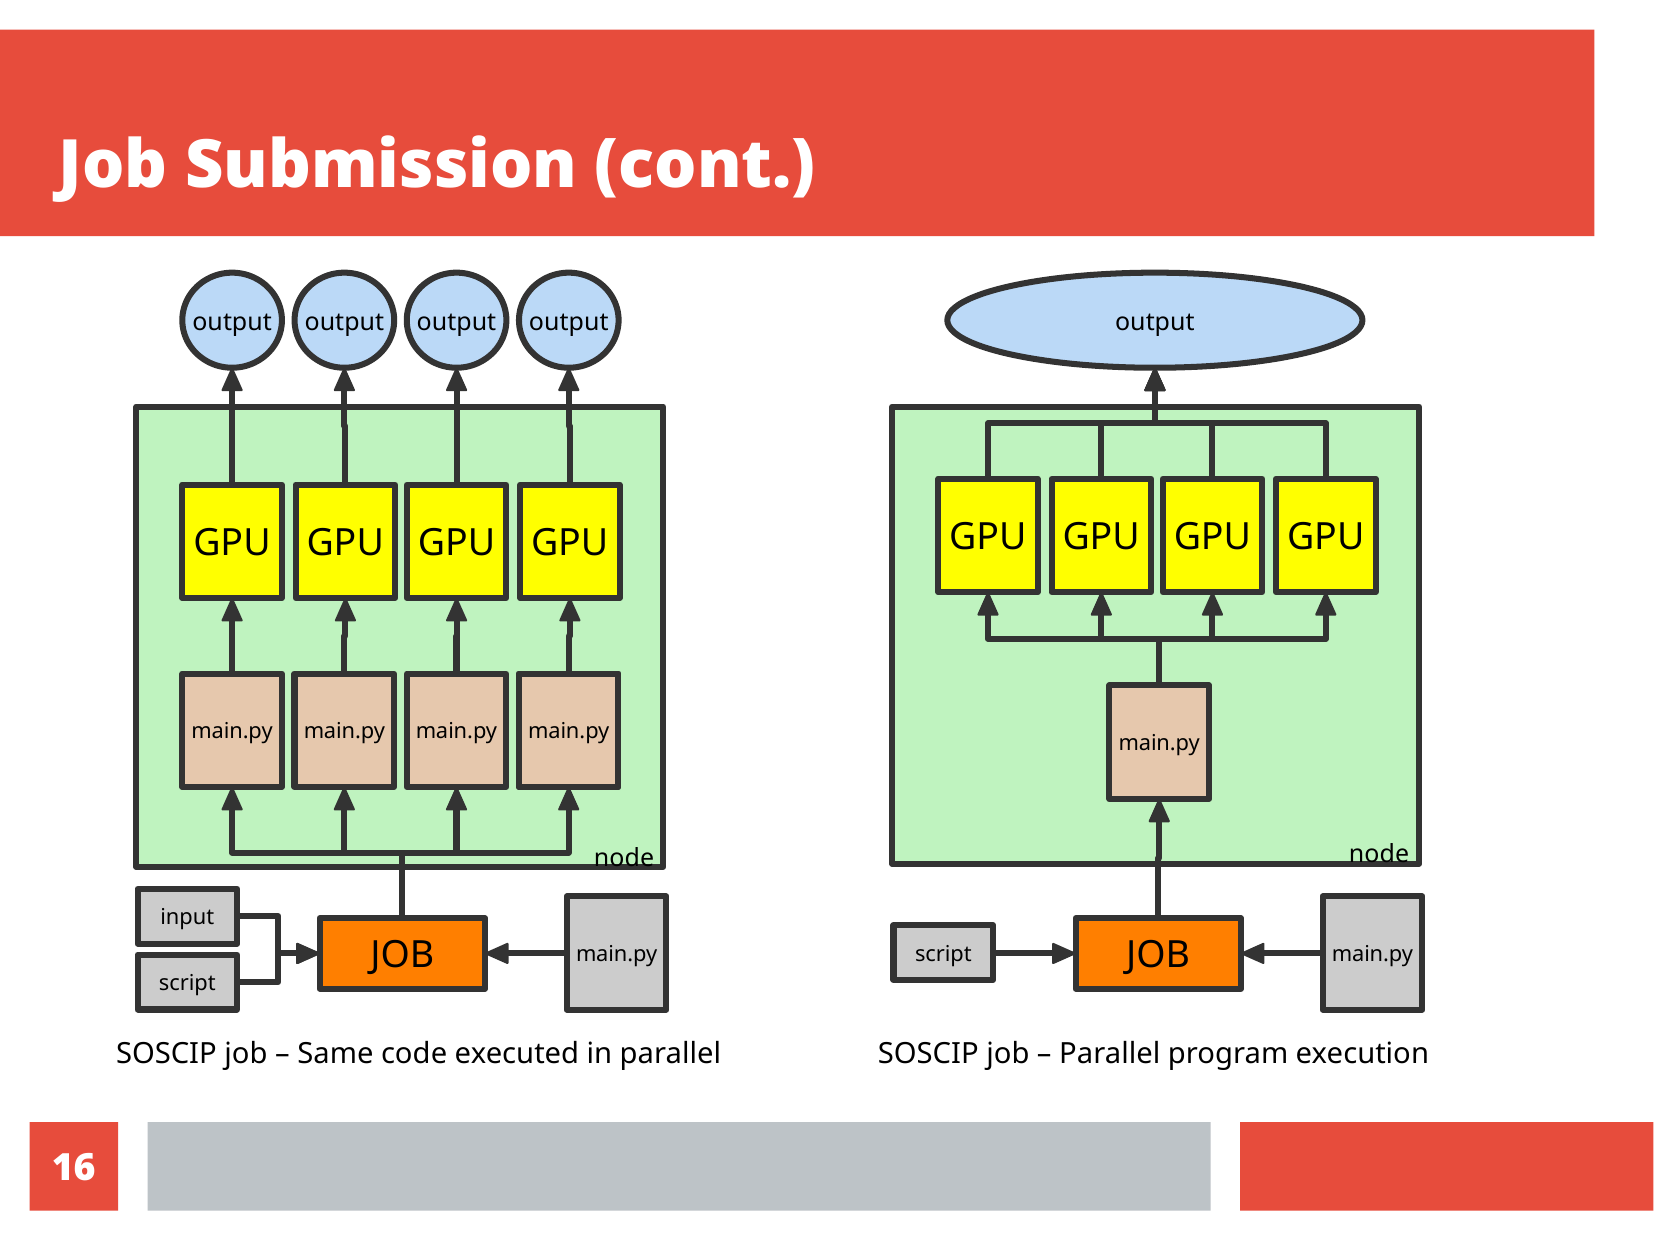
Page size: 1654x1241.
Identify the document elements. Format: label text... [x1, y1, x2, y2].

text_box main.py [1109, 685, 1210, 799]
text_box output [182, 272, 282, 368]
text_box GPU [1276, 478, 1376, 593]
text_box GPU [1162, 478, 1263, 593]
text_box input [137, 888, 238, 944]
text_box [458, 406, 568, 850]
text_box [1215, 426, 1324, 636]
text_box GPU [182, 484, 282, 598]
text_box main.py [182, 673, 282, 787]
text_box script [893, 925, 994, 980]
text_box [1158, 406, 1420, 864]
text_box main.py [294, 673, 395, 787]
text_box node [579, 831, 672, 876]
text_box main.py [518, 673, 619, 787]
text_box GPU [406, 484, 507, 598]
text_box SOSCIP job – Parallel program execution [863, 1024, 1481, 1074]
text_box main.py [1322, 896, 1423, 1010]
text_box GPU [1051, 478, 1152, 593]
text_box JOB [319, 918, 486, 989]
text_box GPU [520, 484, 620, 598]
text_box main.py [566, 896, 667, 1010]
text_box [405, 406, 664, 867]
text_box output [406, 272, 507, 368]
text_box output [294, 272, 395, 368]
text_box [990, 426, 1099, 636]
text_box output [518, 272, 619, 368]
text_box script [137, 954, 238, 1010]
text_box GPU [938, 478, 1038, 593]
text_box JOB [1075, 918, 1241, 989]
text_box main.py [406, 673, 507, 787]
text_box [1103, 426, 1210, 636]
text_box [136, 406, 399, 867]
text_box output [947, 272, 1363, 368]
text_box [892, 406, 1158, 864]
text_box [234, 406, 344, 850]
text_box node [1334, 828, 1427, 873]
text_box GPU [295, 484, 396, 598]
text_box SOSCIP job – Same code executed in parallel [101, 1024, 787, 1074]
text_box [346, 406, 455, 850]
title Job Submission (cont.) [59, 59, 1595, 207]
